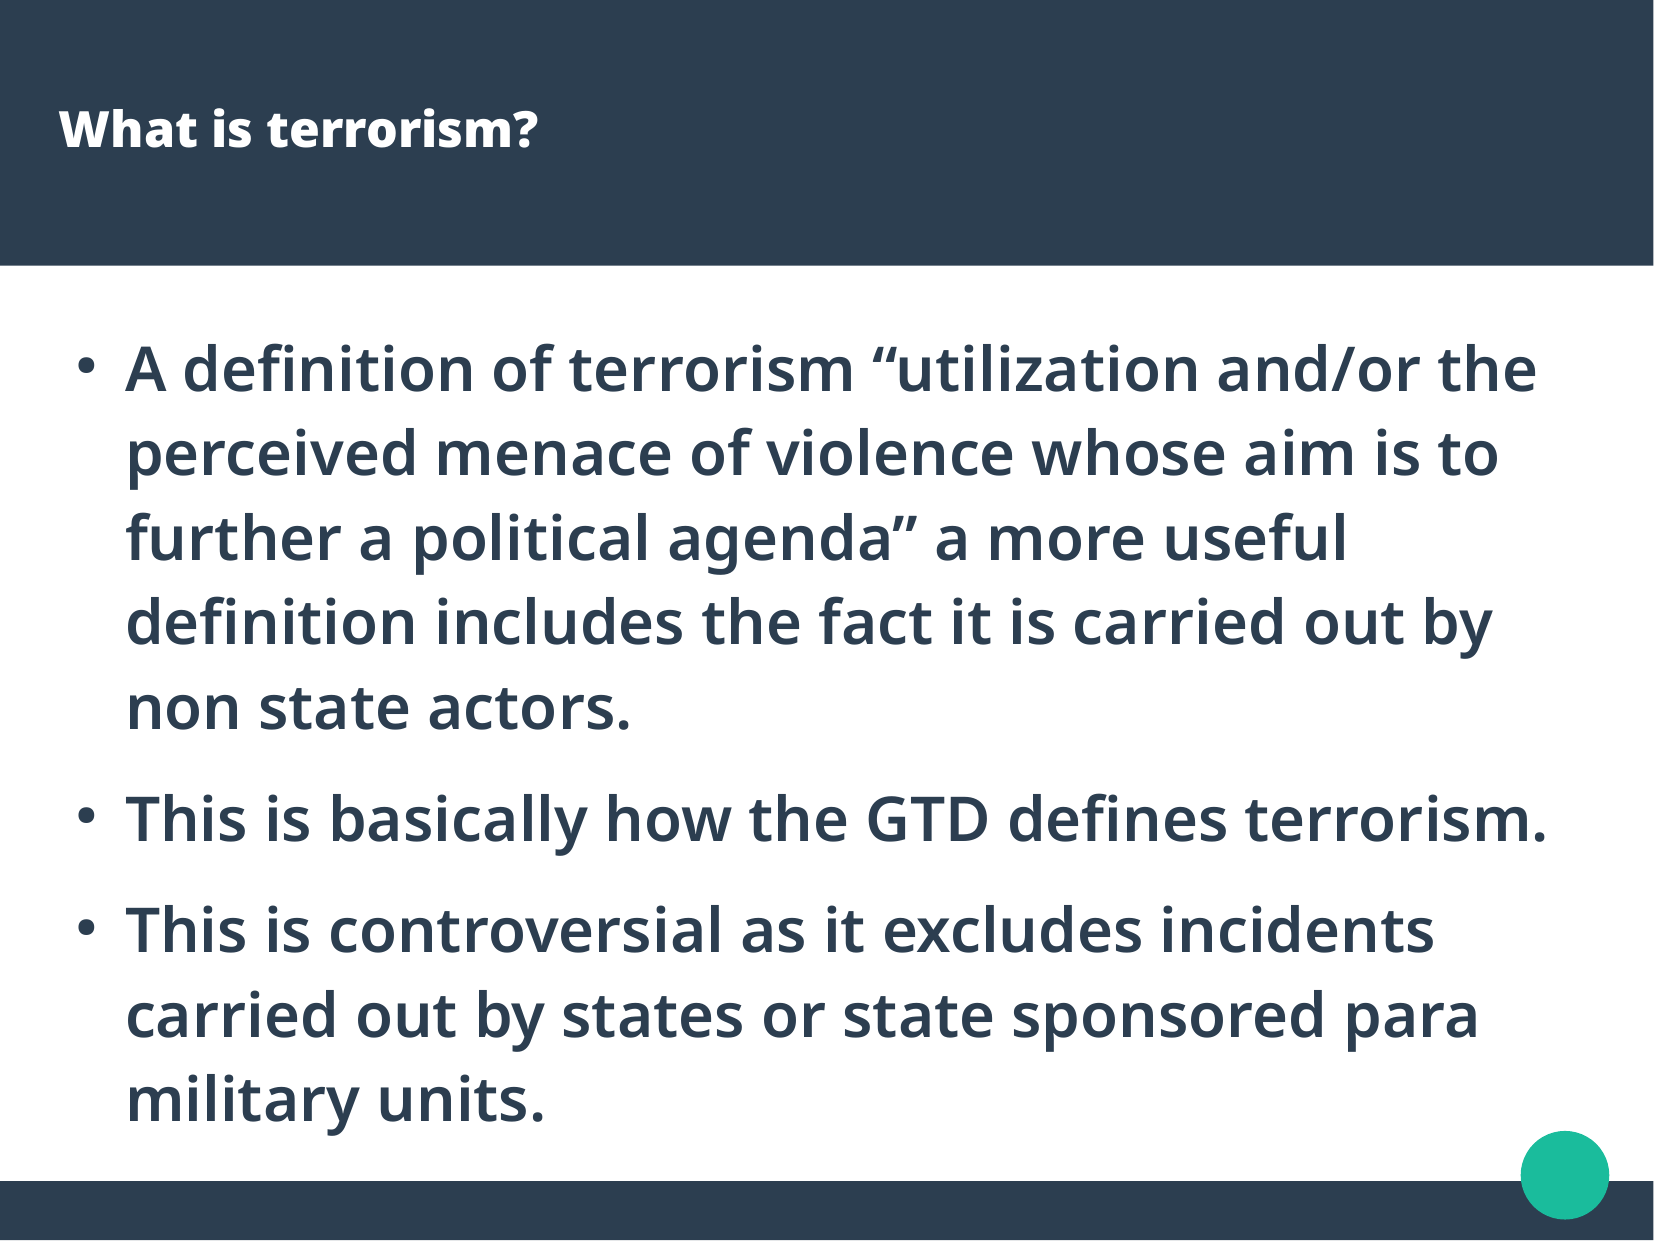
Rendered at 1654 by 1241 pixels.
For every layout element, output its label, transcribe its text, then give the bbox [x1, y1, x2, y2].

title What is terrorism? [59, 49, 1595, 207]
list A definition of terrorism “utilization and/or the perceived menace of violence whose aim is to further a political agenda” a more useful definition includes the fact it is carried out by non state actors. This is basically how the GTD defines terrorism. This is controversial as it excludes incidents carried out by states or state sponsored para military units. [59, 324, 1595, 1152]
